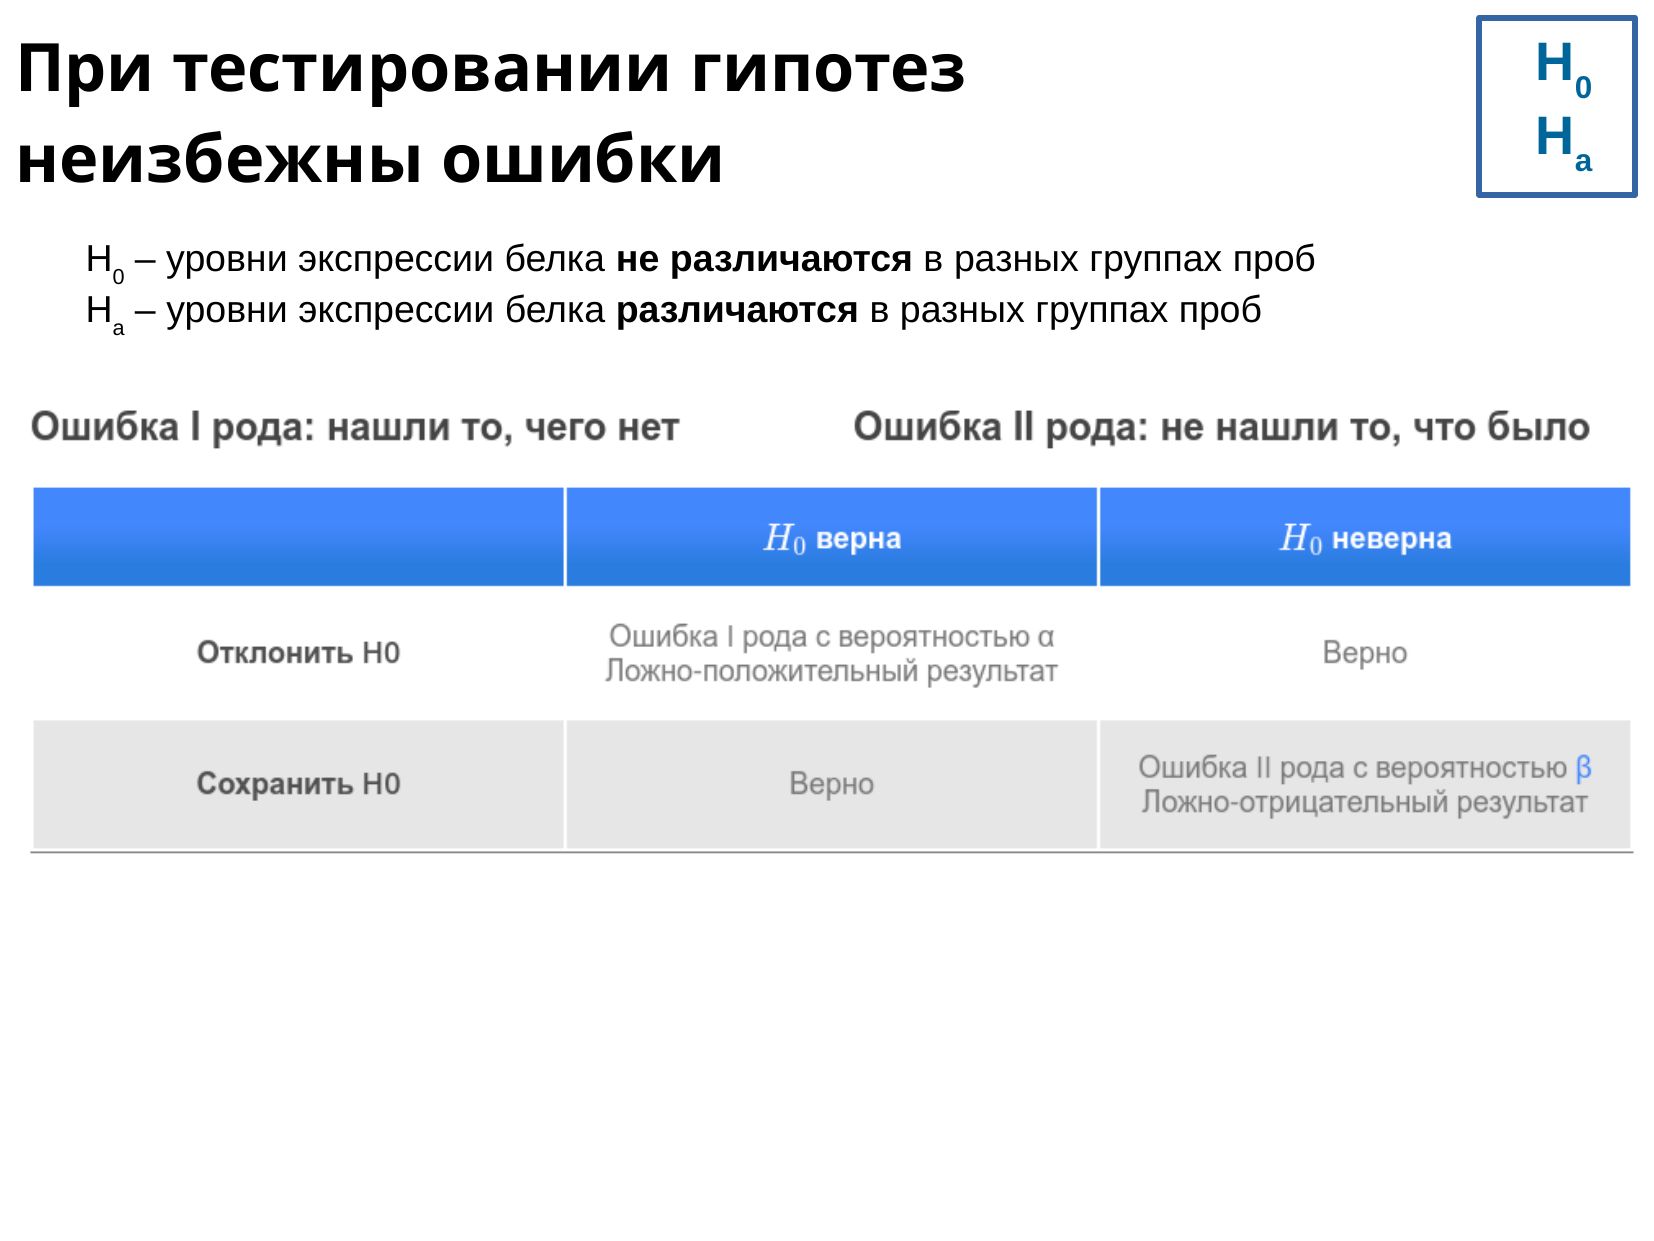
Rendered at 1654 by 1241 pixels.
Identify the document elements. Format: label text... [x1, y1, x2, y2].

title При тестировании гипотез неизбежны ошибки [15, 19, 1636, 260]
text_box H0 – уровни экспрессии белка не различаются в разных группах проб Ha – уровни экспрессии белка различаются в разных группах проб [70, 230, 1332, 348]
title При тестировании гипотез неизбежны ошибки [1482, 21, 1632, 192]
picture [11, 388, 1642, 860]
text_box H0 Ha [1520, 24, 1610, 187]
